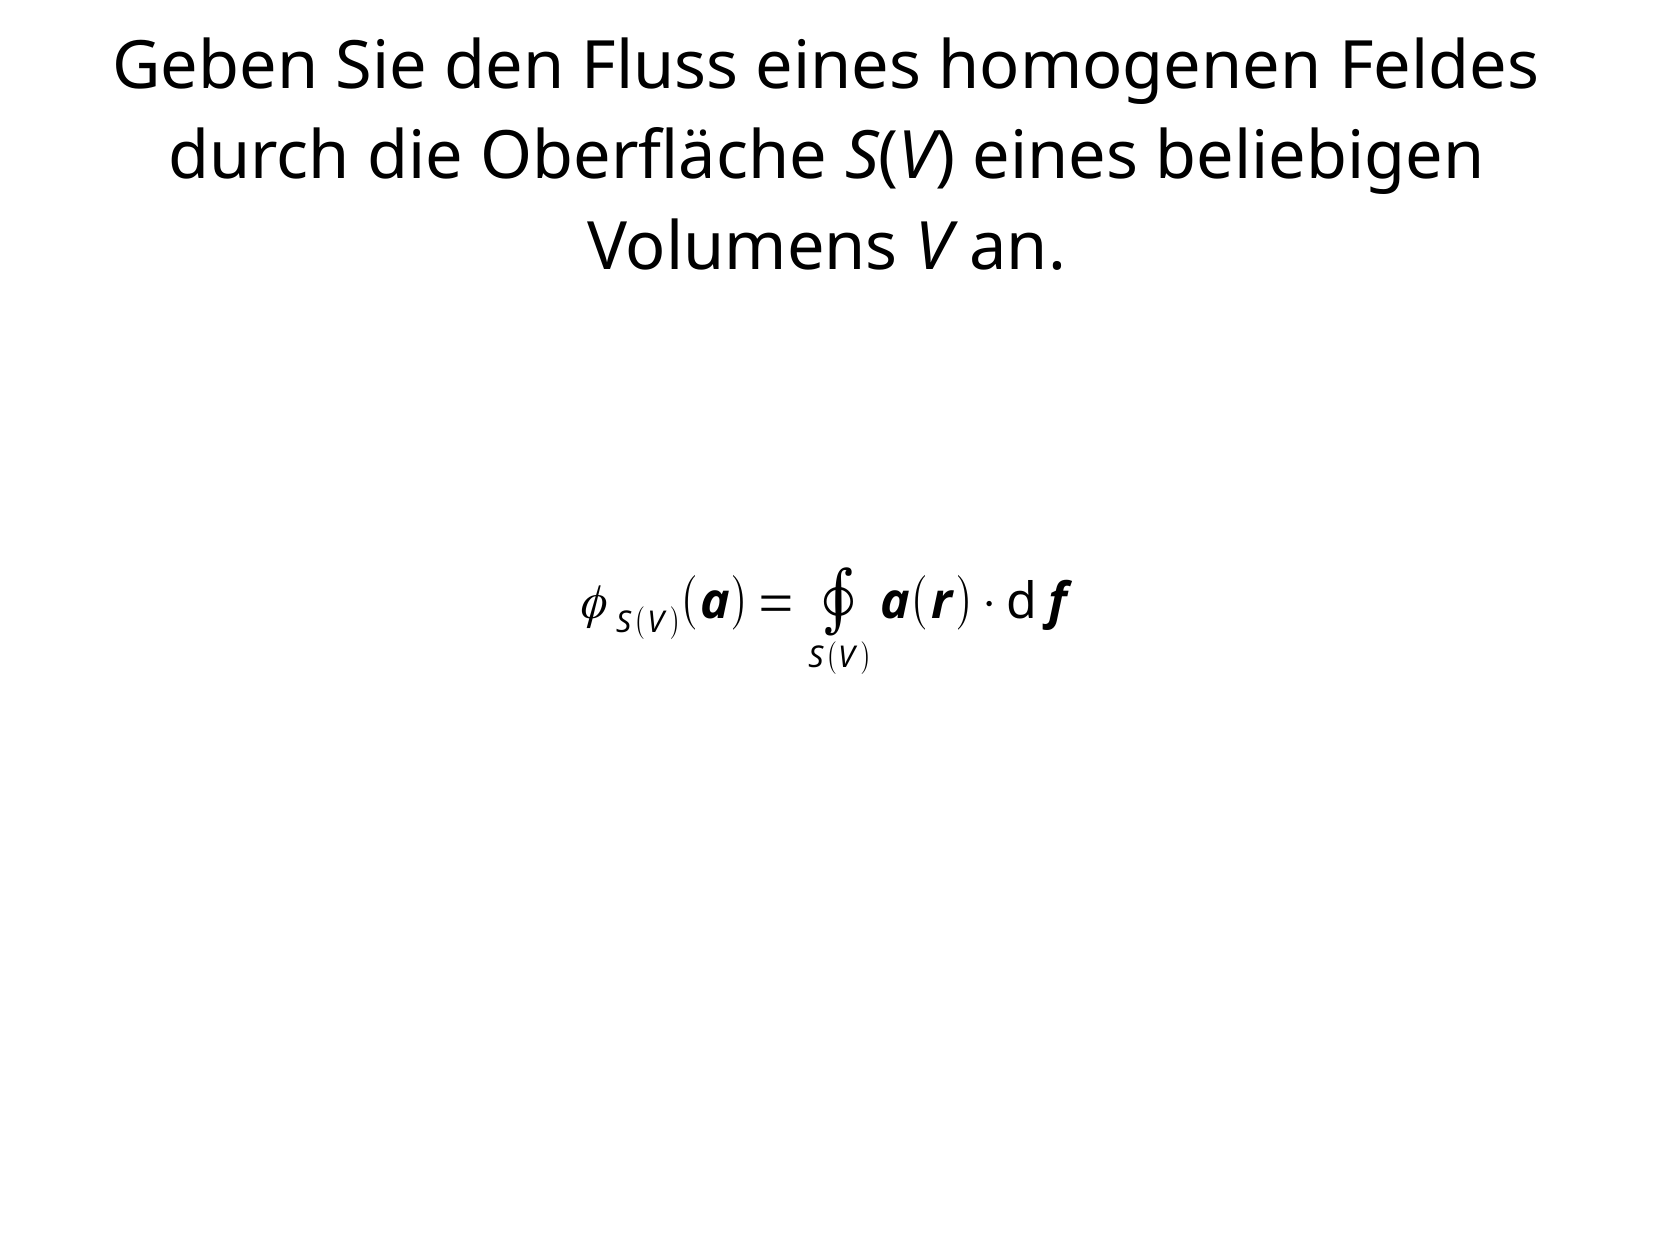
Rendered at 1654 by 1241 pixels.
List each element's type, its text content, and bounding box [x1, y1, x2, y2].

title Geben Sie den Fluss eines homogenen Feldes durch die Oberfläche S(V) eines beliebigen Volumens V an. [82, 19, 1571, 287]
chart [572, 564, 1082, 676]
